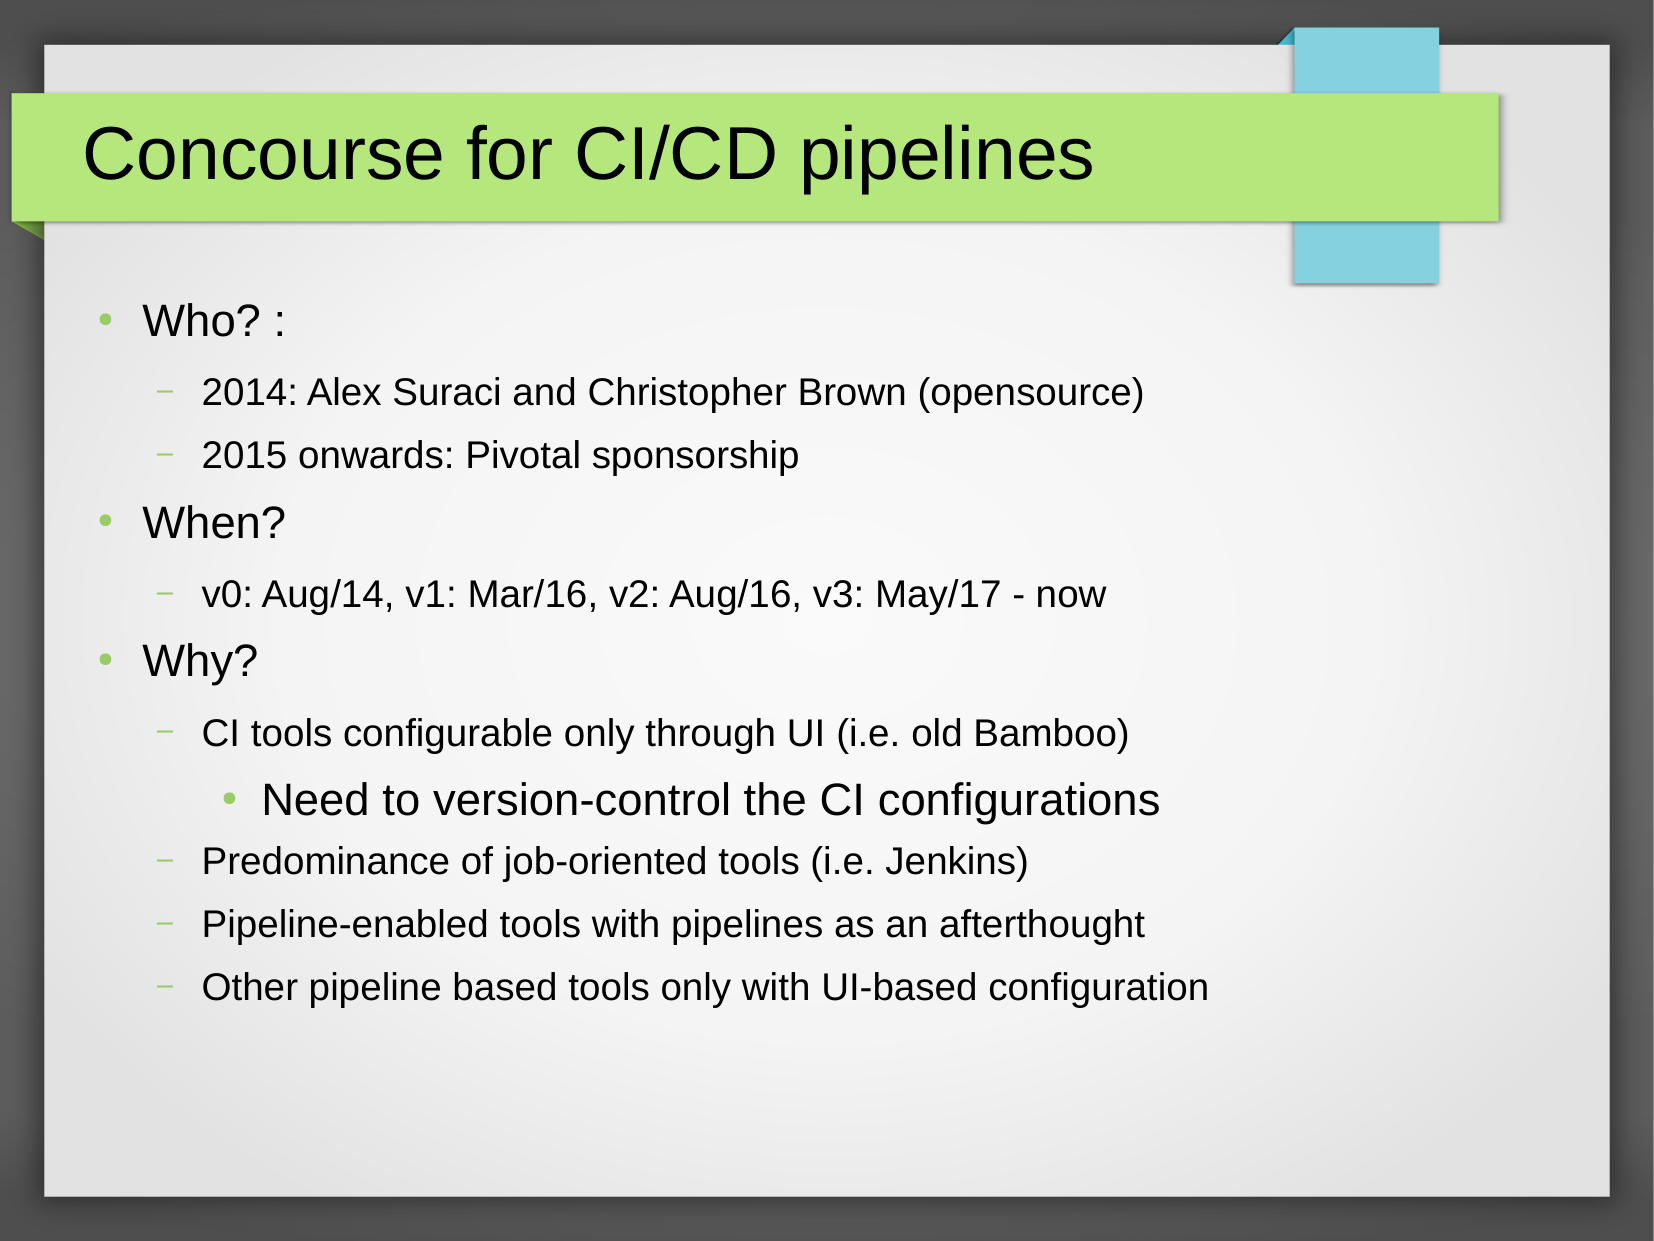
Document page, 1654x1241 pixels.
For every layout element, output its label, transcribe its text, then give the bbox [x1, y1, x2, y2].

picture [0, 0, 1654, 1241]
title Concourse for CI/CD pipelines [82, 94, 1264, 213]
list Who? : 2014: Alex Suraci and Christopher Brown (opensource) 2015 onwards: Pivotal sponsorship When? v0: Aug/14, v1: Mar/16, v2: Aug/16, v3: May/17 - now Why? CI tools configurable only through UI (i.e. old Bamboo) Need to version-control the CI configurations Predominance of job-oriented tools (i.e. Jenkins) Pipeline-enabled tools with pipelines as an afterthought Other pipeline based tools only with UI-based configuration [82, 295, 1571, 1015]
